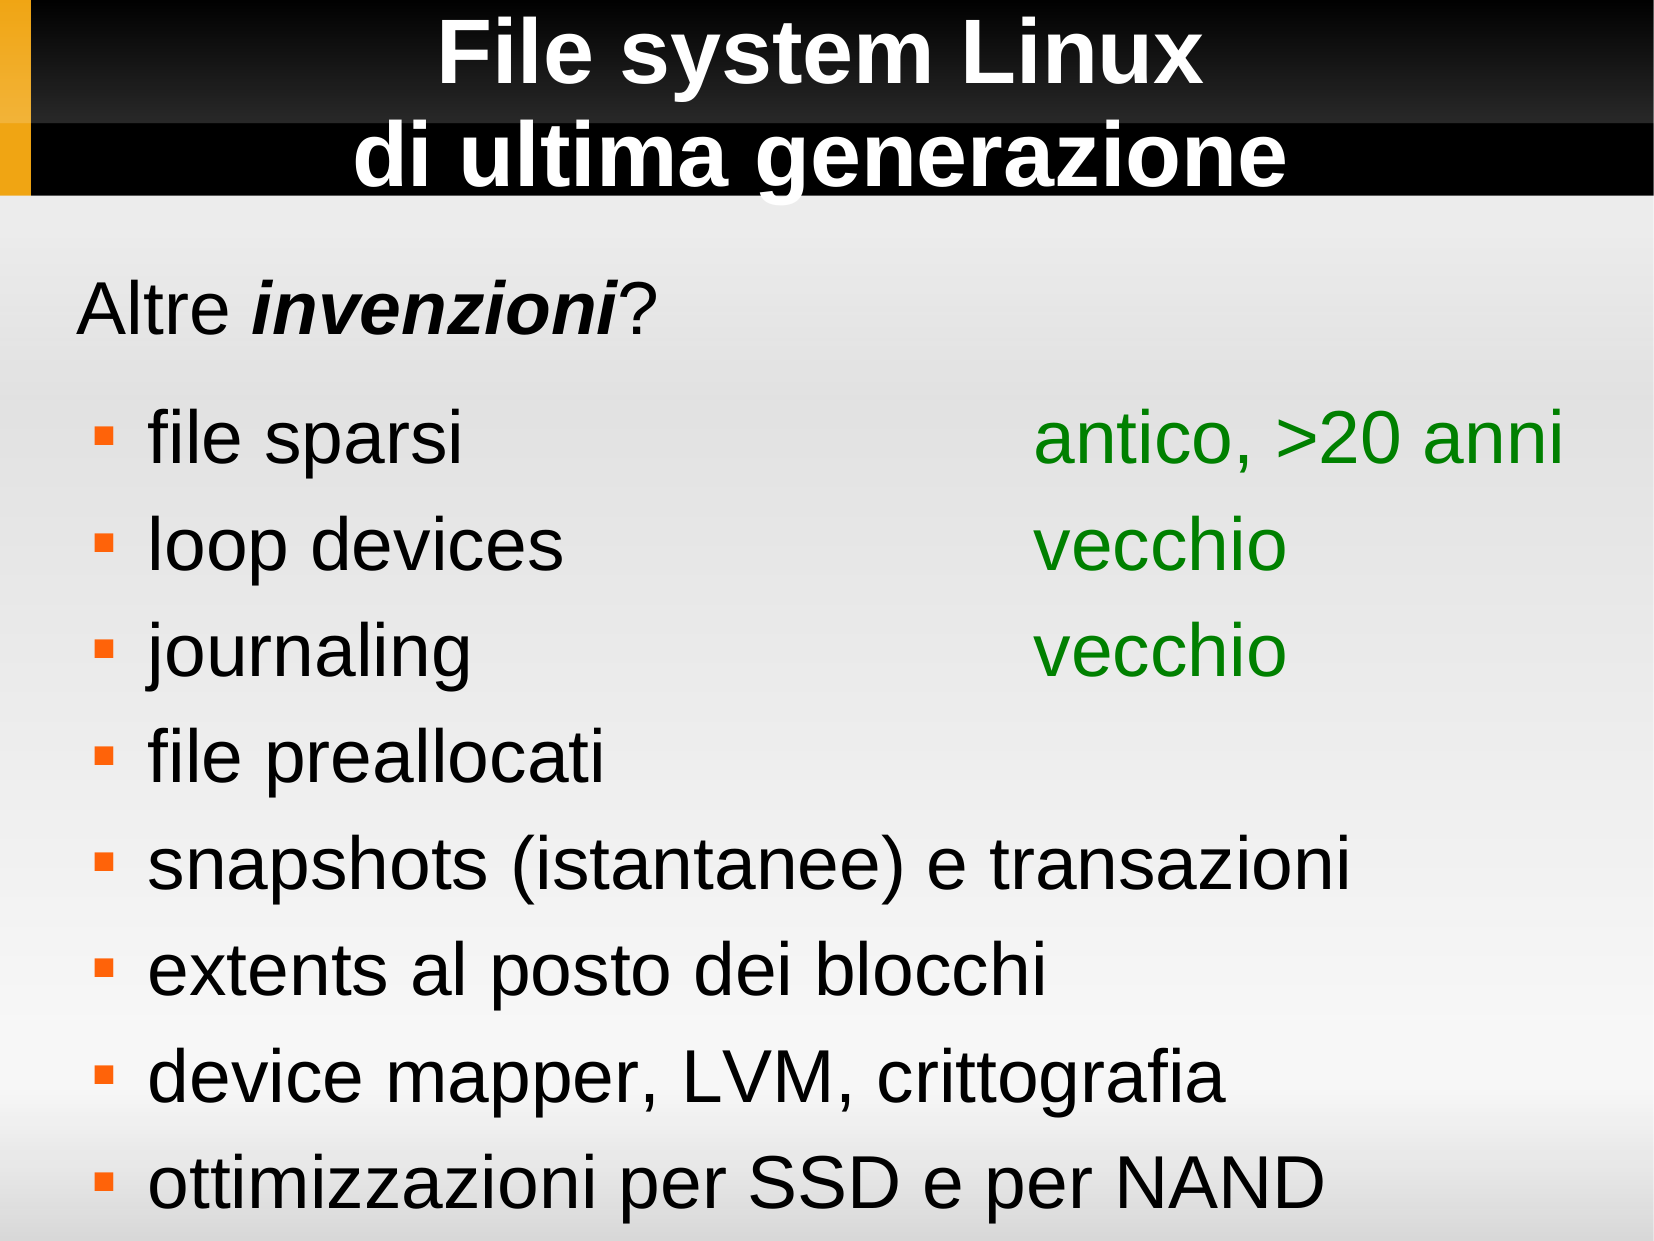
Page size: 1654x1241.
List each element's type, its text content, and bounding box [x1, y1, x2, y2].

list Altre invenzioni? file sparsi antico, >20 anni loop devices vecchio journaling vecchio file preallocati snapshots (istantanee) e transazioni extents al posto dei blocchi device mapper, LVM, crittografia ottimizzazioni per SSD e per NAND [76, 266, 1607, 1225]
title File system Linux di ultima generazione [76, 0, 1565, 208]
picture [0, 0, 1654, 1241]
